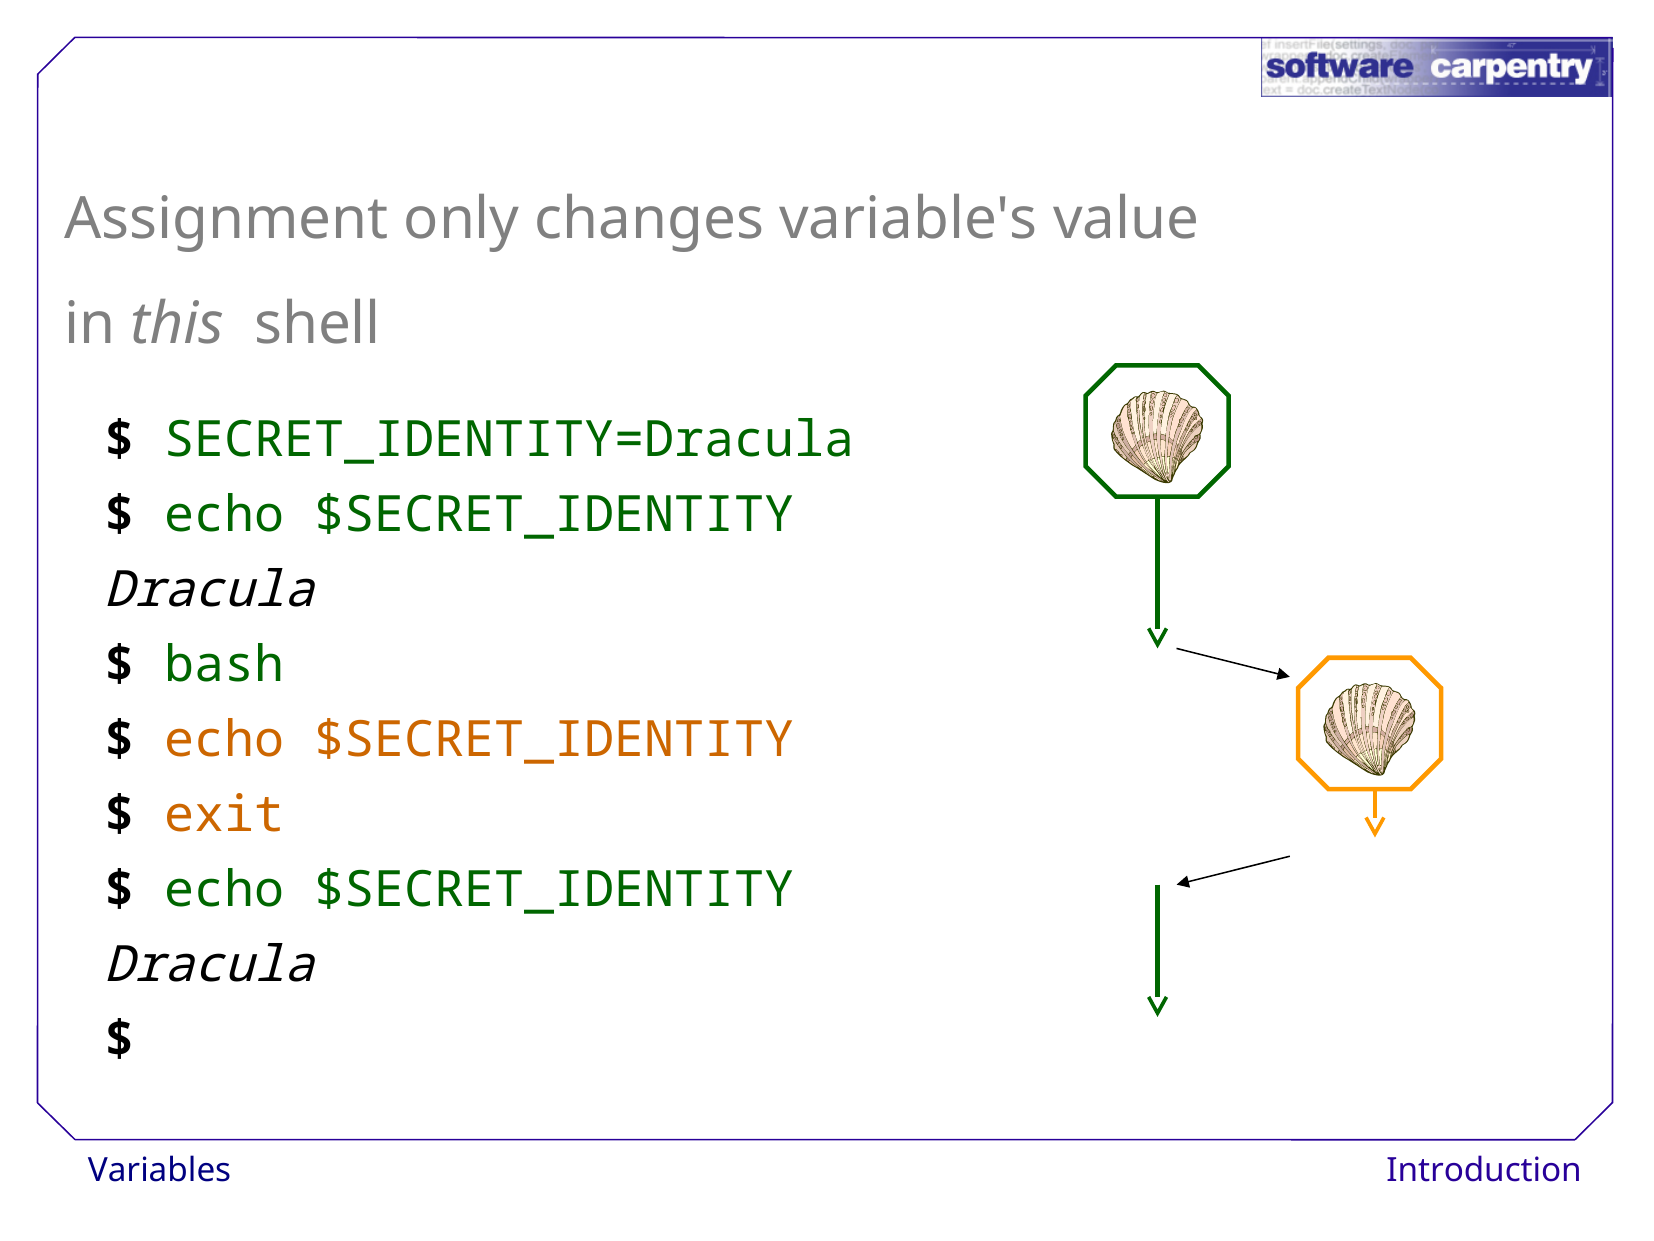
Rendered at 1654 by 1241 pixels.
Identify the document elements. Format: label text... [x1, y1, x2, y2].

picture [1261, 39, 1613, 97]
text_box $ SECRET_IDENTITY=Dracula $ echo $SECRET_IDENTITY Dracula $ bash $ echo $SECRET_IDENTITY $ exit $ echo $SECRET_IDENTITY Dracula $ [1088, 383, 1226, 494]
text_box $ SECRET_IDENTITY=Dracula $ echo $SECRET_IDENTITY Dracula $ bash $ echo $SECRET_IDENTITY $ exit $ echo $SECRET_IDENTITY Dracula $ [89, 383, 1512, 1084]
picture [1110, 389, 1205, 486]
picture [1322, 681, 1417, 779]
text_box Assignment only changes variable's value in this shell [49, 137, 1365, 364]
